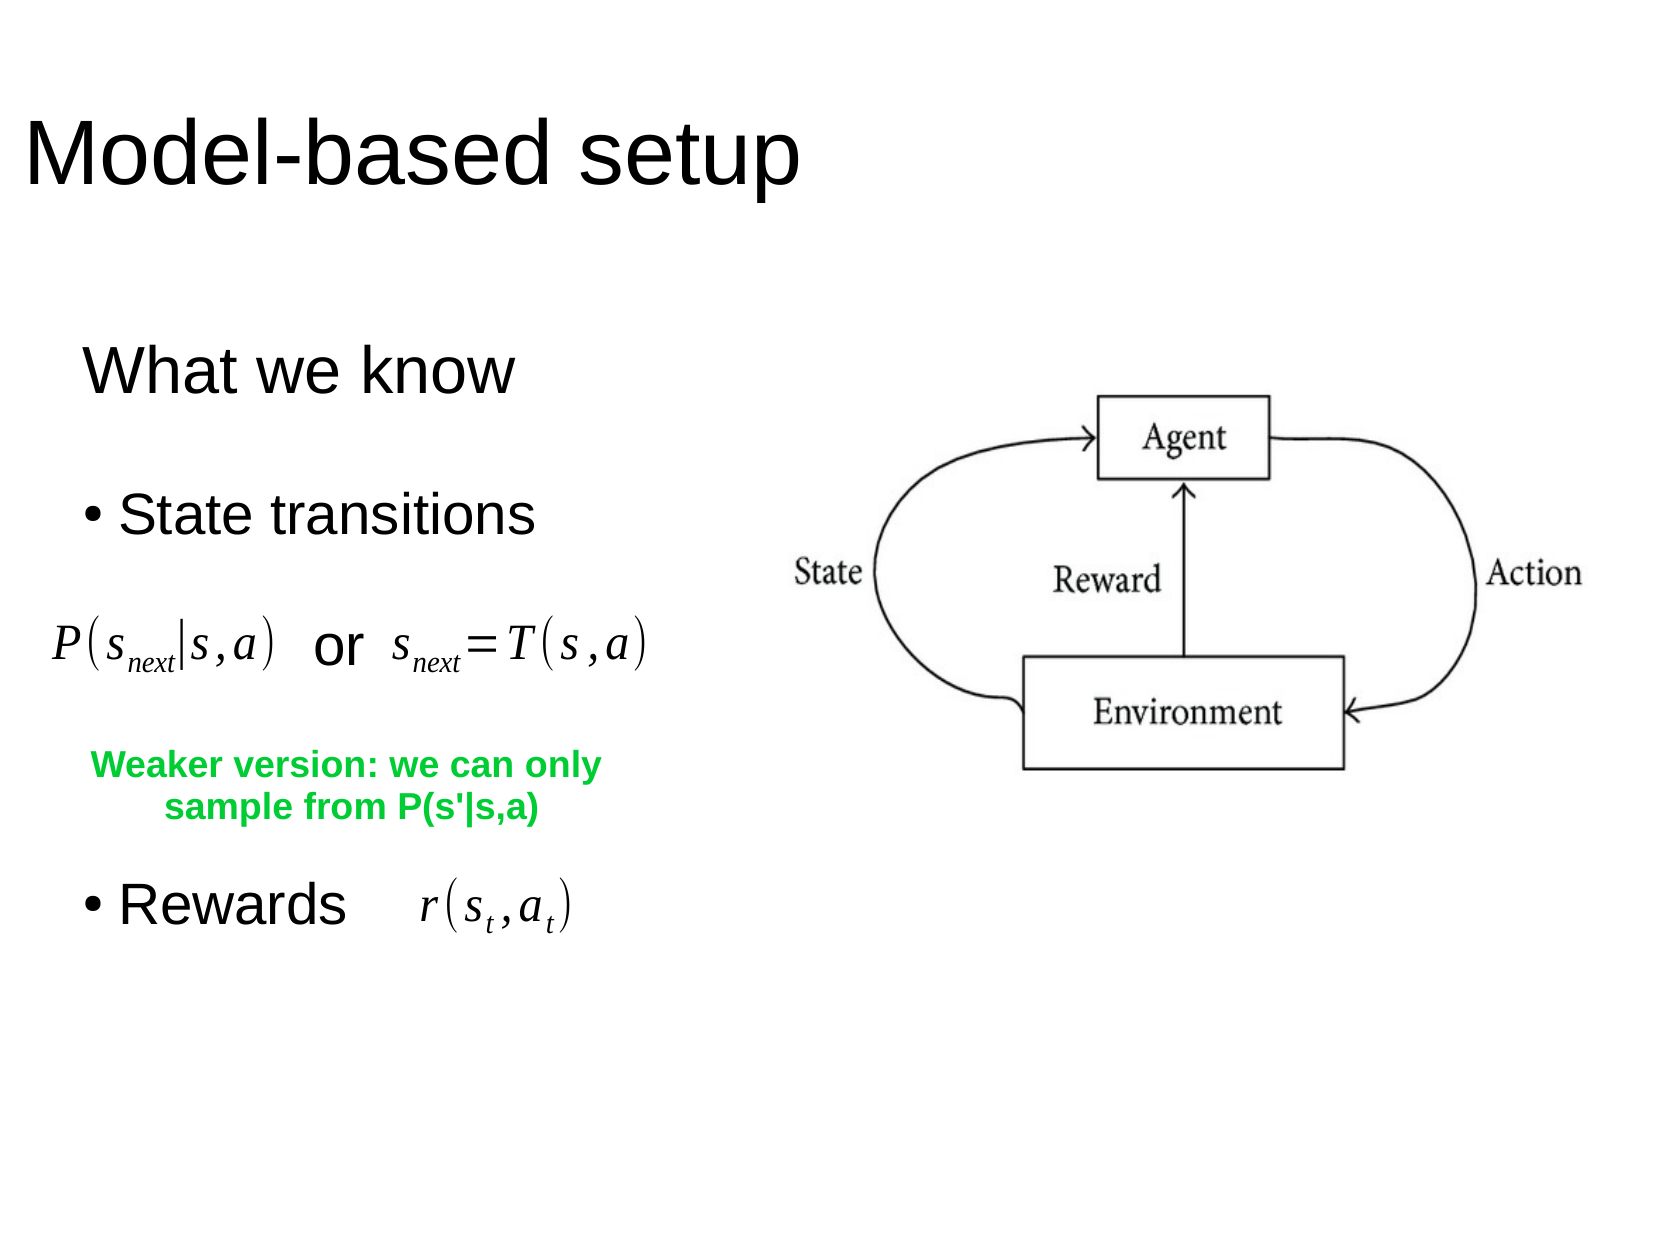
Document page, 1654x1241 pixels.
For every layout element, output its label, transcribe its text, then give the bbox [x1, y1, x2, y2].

chart [37, 611, 289, 678]
chart [407, 873, 585, 939]
subtitle What we know State transitions or Rewards [82, 331, 826, 1134]
text_box Weaker version: we can only sample from P(s'|s,a) [75, 736, 628, 835]
picture [766, 364, 1611, 802]
chart [379, 611, 660, 678]
title Model-based setup [23, 49, 1512, 257]
